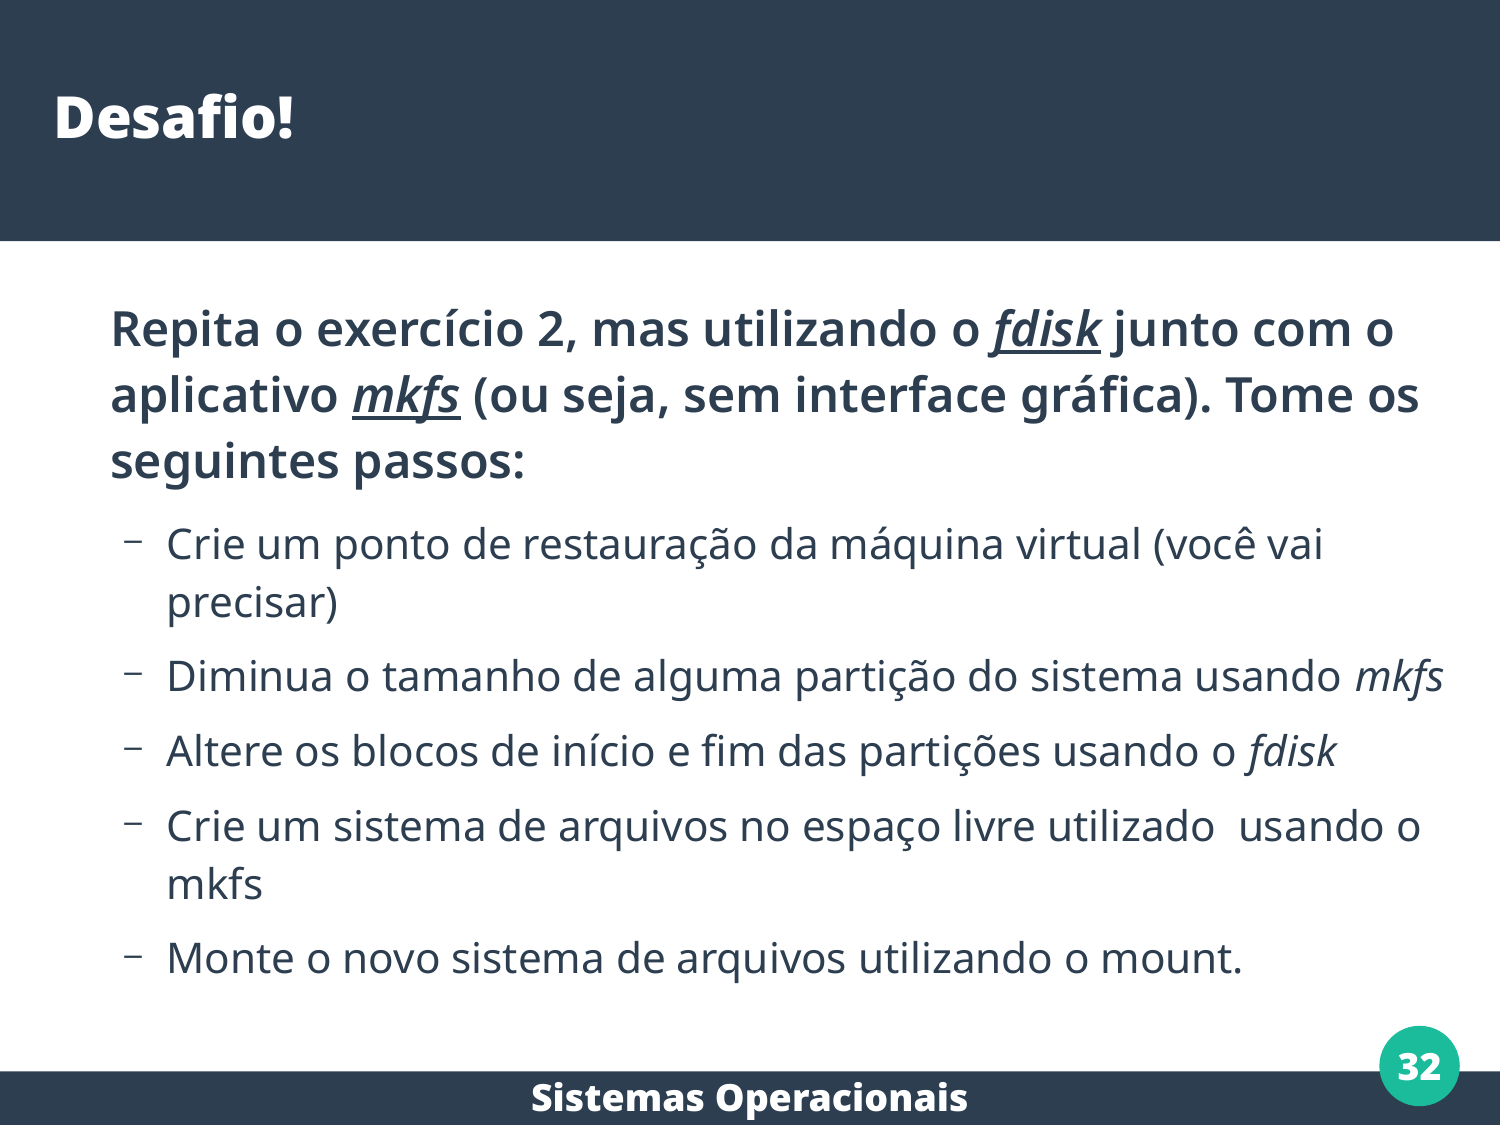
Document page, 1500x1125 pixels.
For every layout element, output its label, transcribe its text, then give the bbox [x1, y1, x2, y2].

title Desafio! [53, 44, 1447, 188]
list Repita o exercício 2, mas utilizando o fdisk junto com o aplicativo mkfs (ou seja, sem interface gráfica). Tome os seguintes passos: Crie um ponto de restauração da máquina virtual (você vai precisar) Diminua o tamanho de alguma partição do sistema usando mkfs Altere os blocos de início e fim das partições usando o fdisk Crie um sistema de arquivos no espaço livre utilizado usando o mkfs Monte o novo sistema de arquivos utilizando o mount. [53, 294, 1447, 1045]
